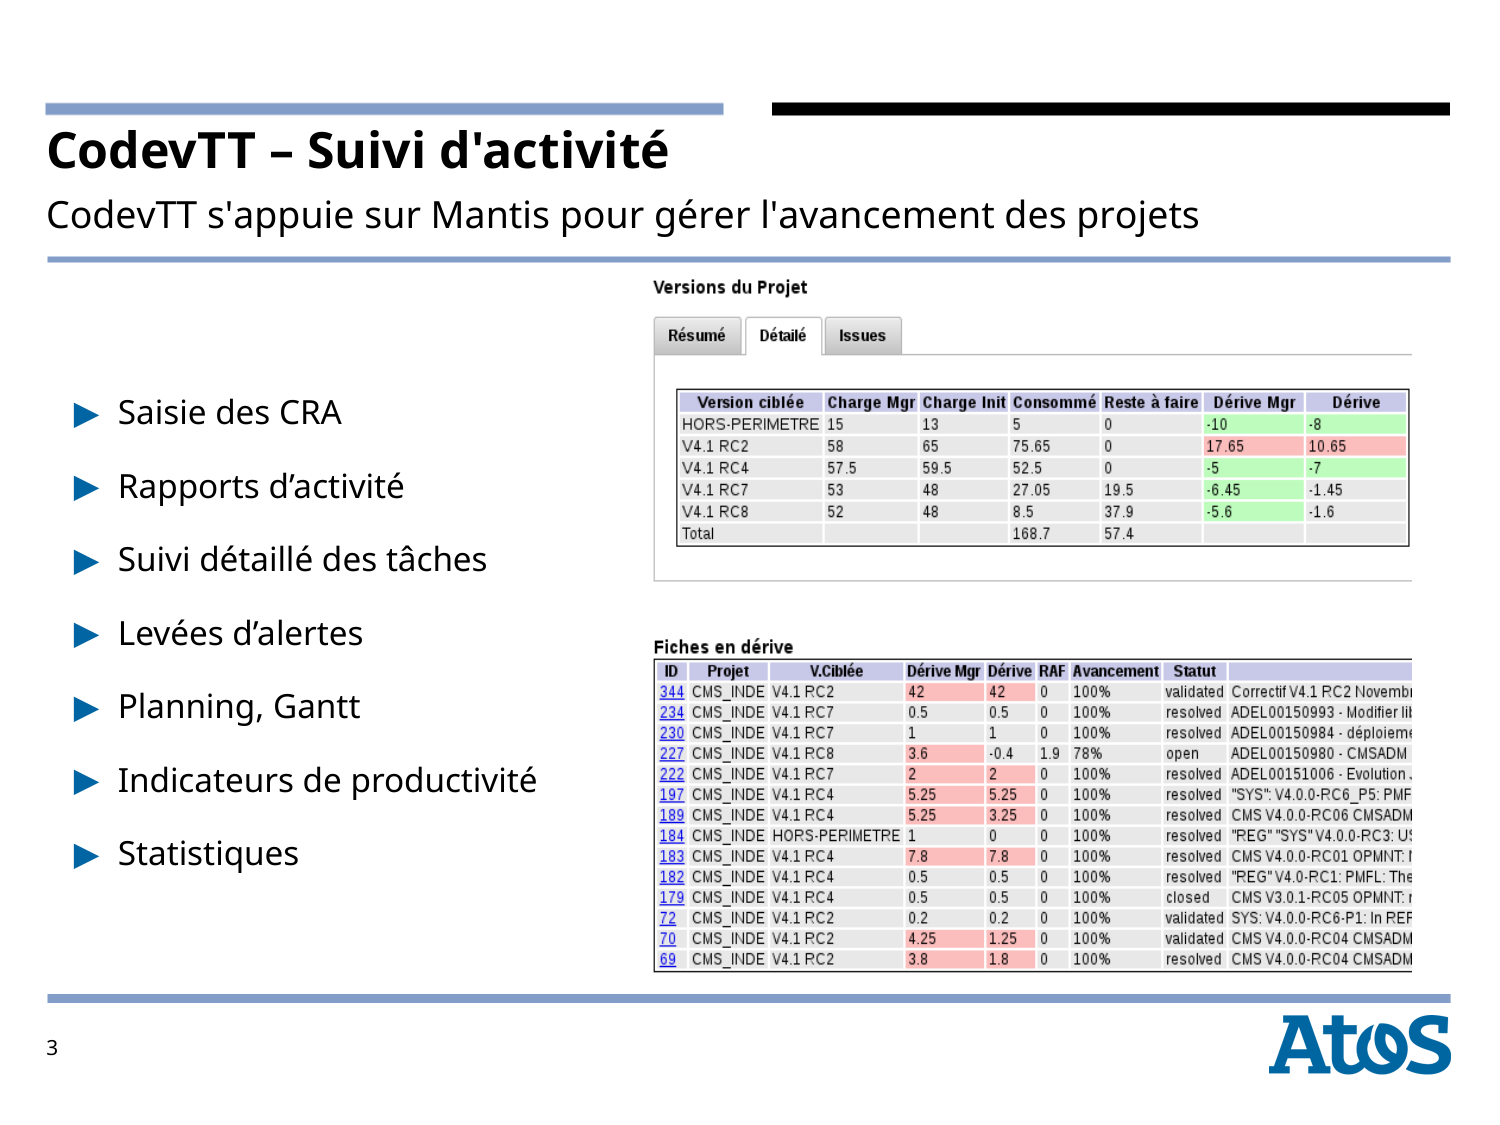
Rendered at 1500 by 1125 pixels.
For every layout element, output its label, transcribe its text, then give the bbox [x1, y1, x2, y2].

picture [0, 0, 1500, 1125]
text_box CodevTT s'appuie sur Mantis pour gérer l'avancement des projets [31, 183, 1456, 243]
list Saisie des CRA Rapports d’activité Suivi détaillé des tâches Levées d’alertes Planning, Gantt Indicateurs de productivité Statistiques [59, 383, 649, 886]
title CodevTT – Suivi d'activité [31, 110, 1456, 183]
